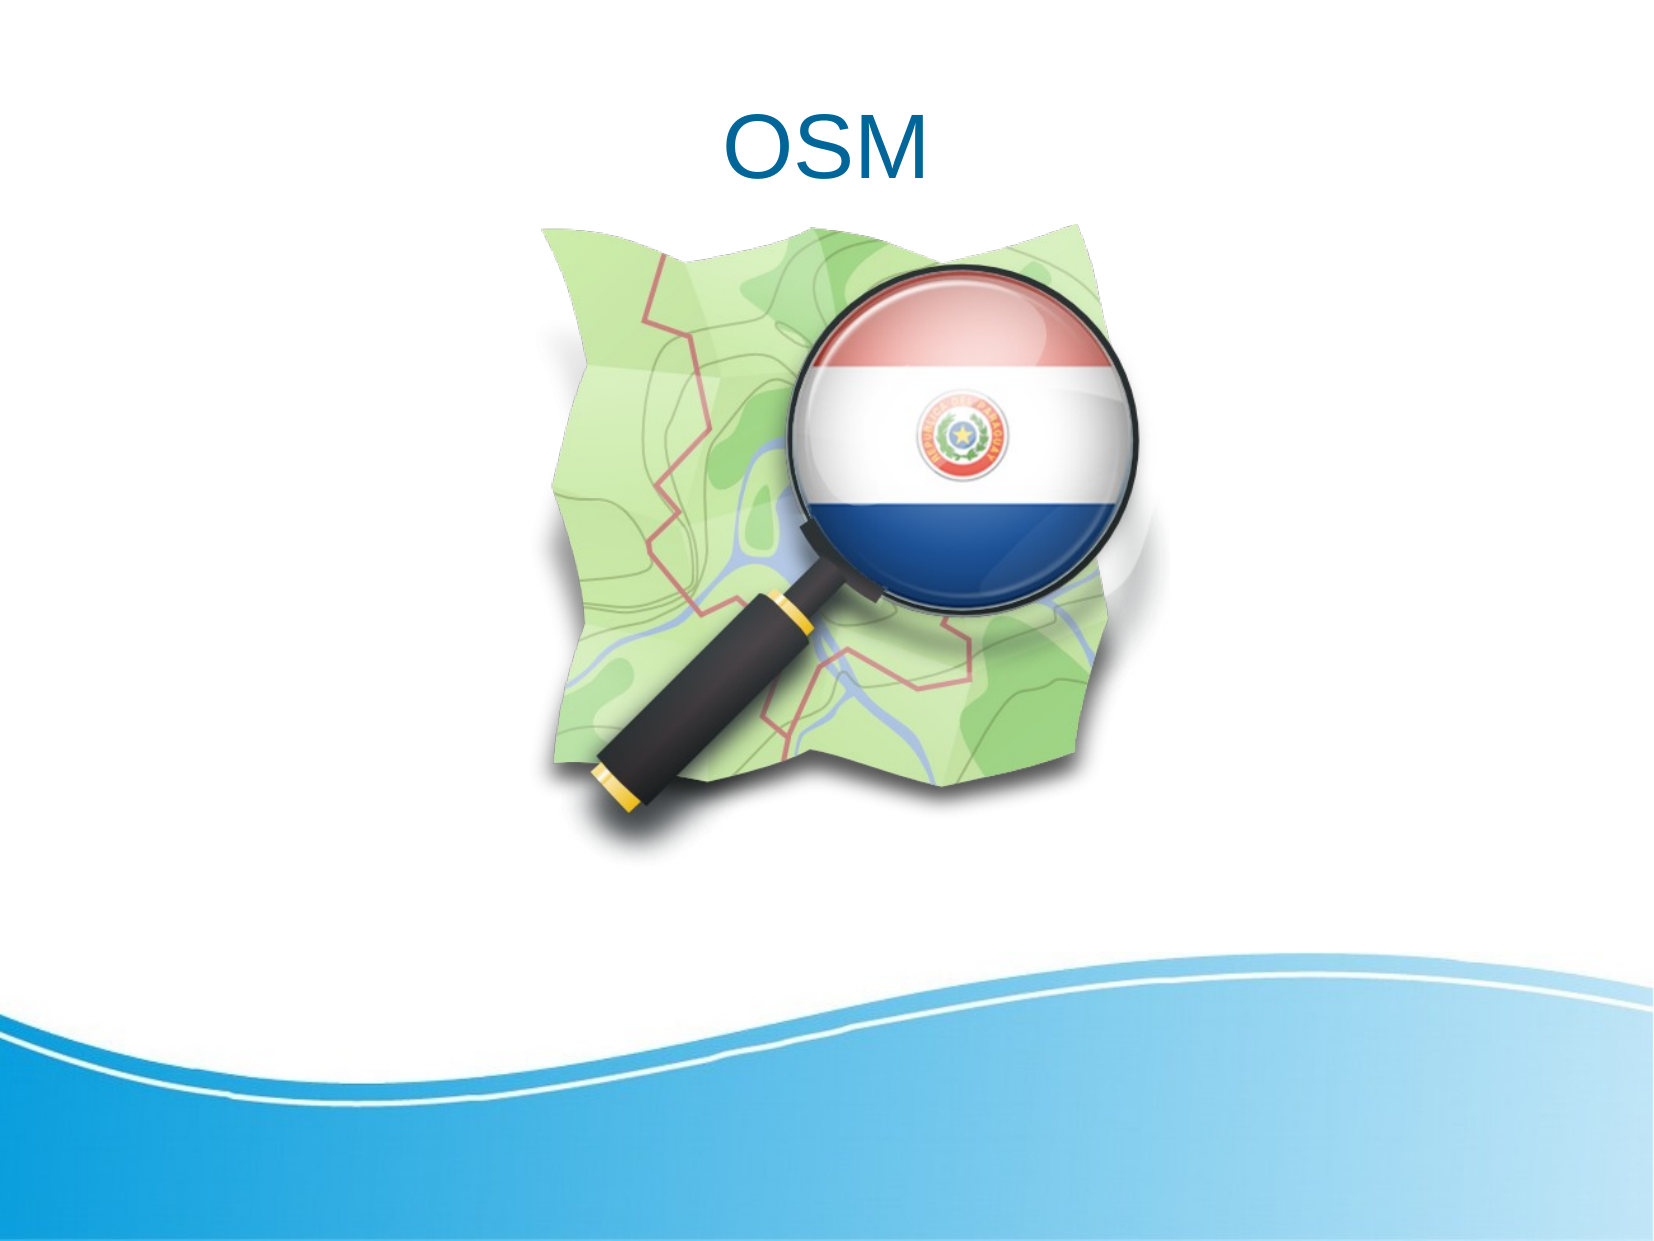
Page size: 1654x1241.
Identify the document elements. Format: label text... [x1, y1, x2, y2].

picture [0, 952, 1654, 1241]
title OSM [82, 94, 1571, 200]
picture [519, 224, 1170, 875]
